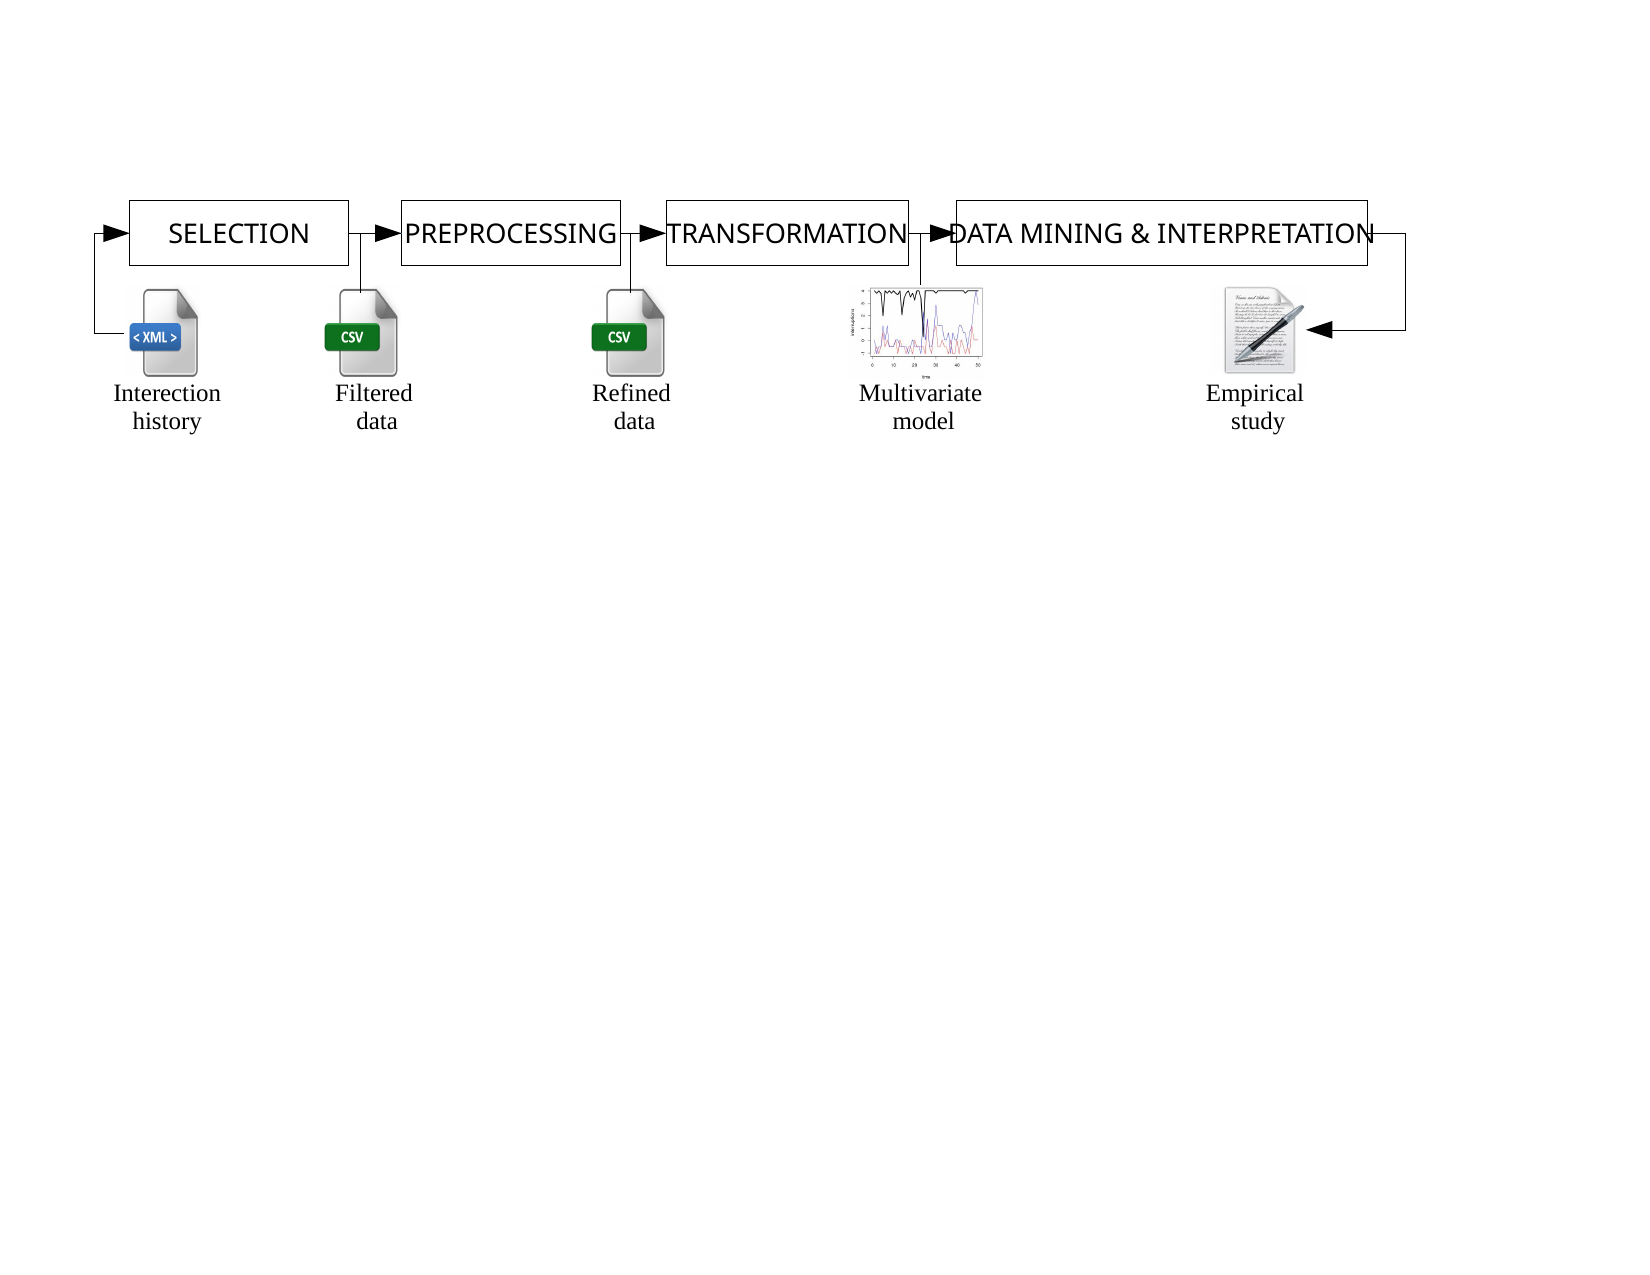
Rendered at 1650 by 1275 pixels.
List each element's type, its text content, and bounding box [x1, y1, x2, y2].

text_box PREPROCESSING [401, 200, 621, 266]
text_box TRANSFORMATION [666, 200, 909, 266]
text_box DATA MINING & INTERPRETATION [956, 200, 1368, 266]
text_box Multivariate model [844, 372, 1004, 444]
picture [124, 285, 201, 372]
text_box SELECTION [129, 200, 349, 266]
text_box Interection history [98, 372, 236, 444]
text_box Refined data [577, 372, 693, 444]
picture [849, 285, 986, 381]
picture [590, 285, 668, 372]
picture [1210, 285, 1306, 372]
text_box Empirical study [1191, 372, 1326, 444]
picture [323, 285, 401, 372]
text_box Filtered data [320, 372, 434, 444]
